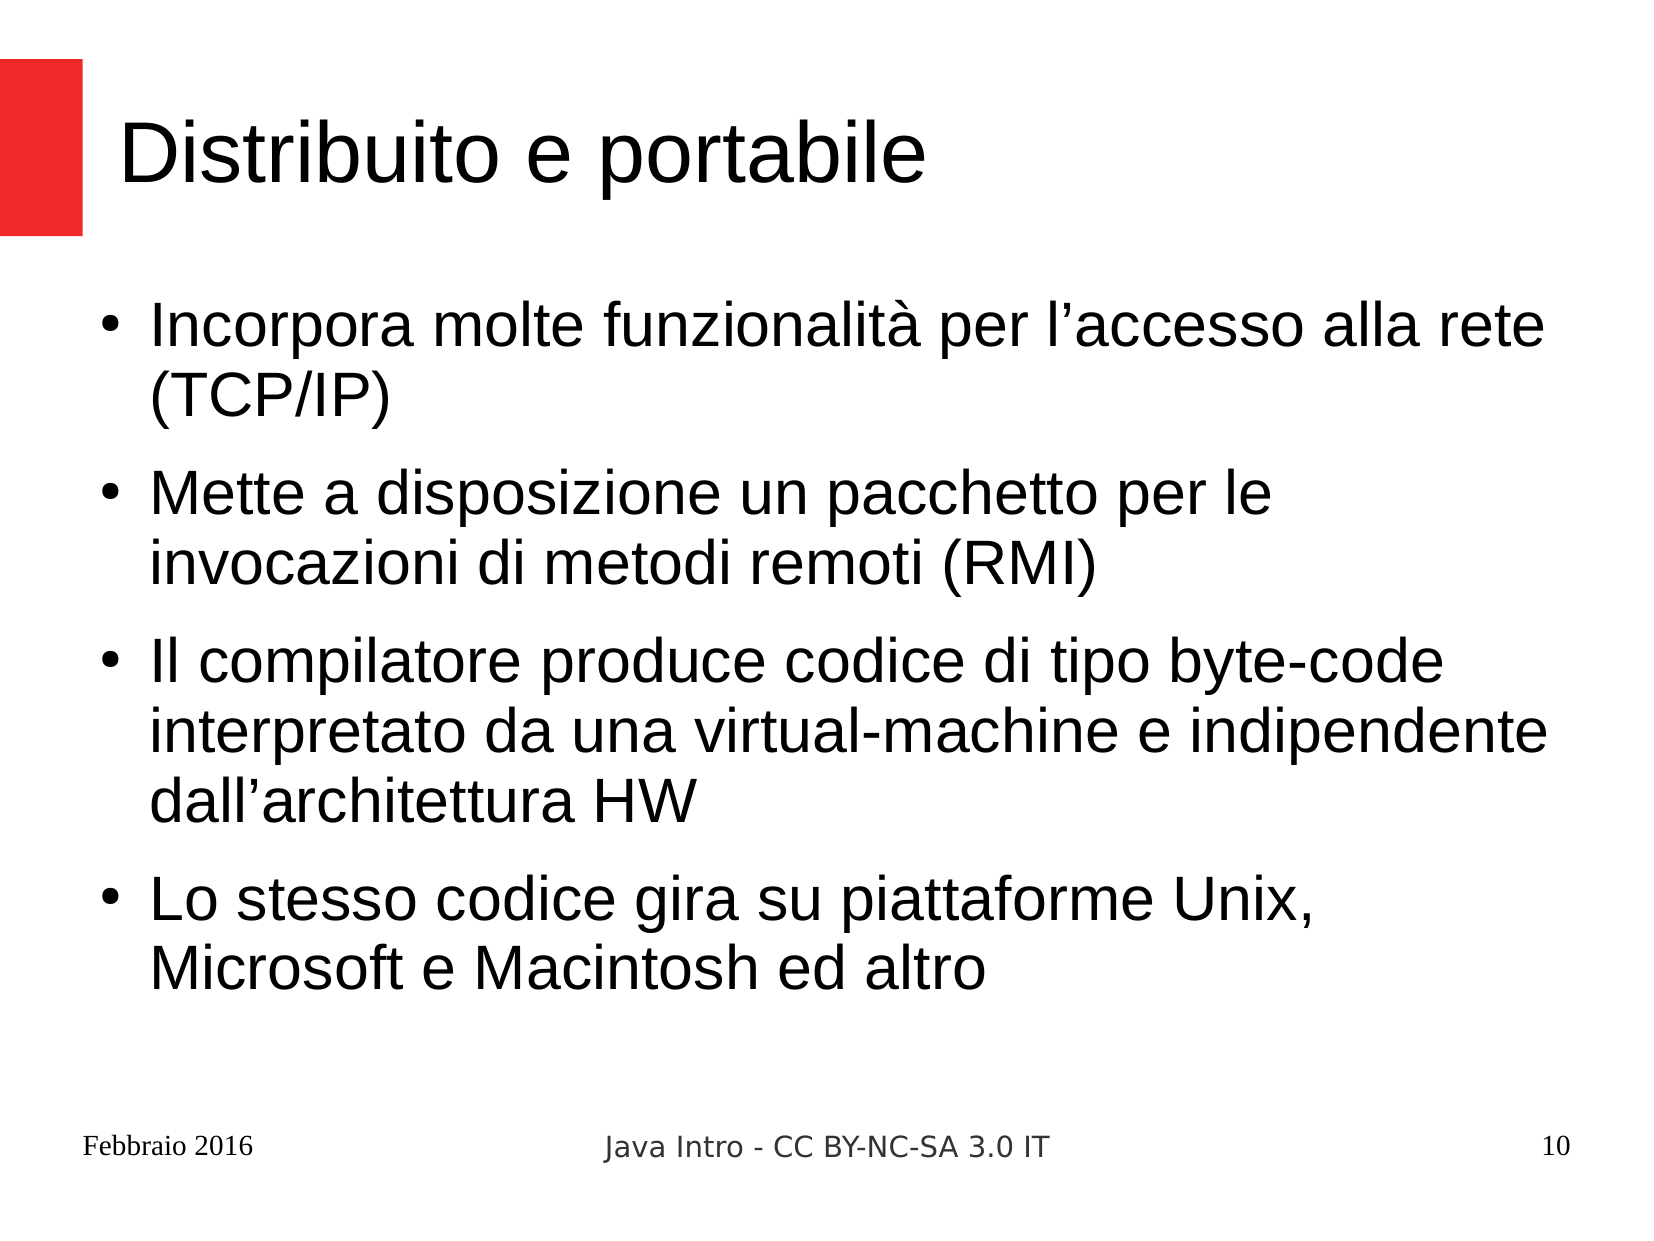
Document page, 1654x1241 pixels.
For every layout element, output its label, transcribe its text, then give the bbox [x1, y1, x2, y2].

title Distribuito e portabile [118, 49, 1607, 257]
list Incorpora molte funzionalità per l’accesso alla rete (TCP/IP) Mette a disposizione un pacchetto per le invocazioni di metodi remoti (RMI) Il compilatore produce codice di tipo byte-code interpretato da una virtual-machine e indipendente dall’architettura HW Lo stesso codice gira su piattaforme Unix, Microsoft e Macintosh ed altro [82, 290, 1571, 1010]
